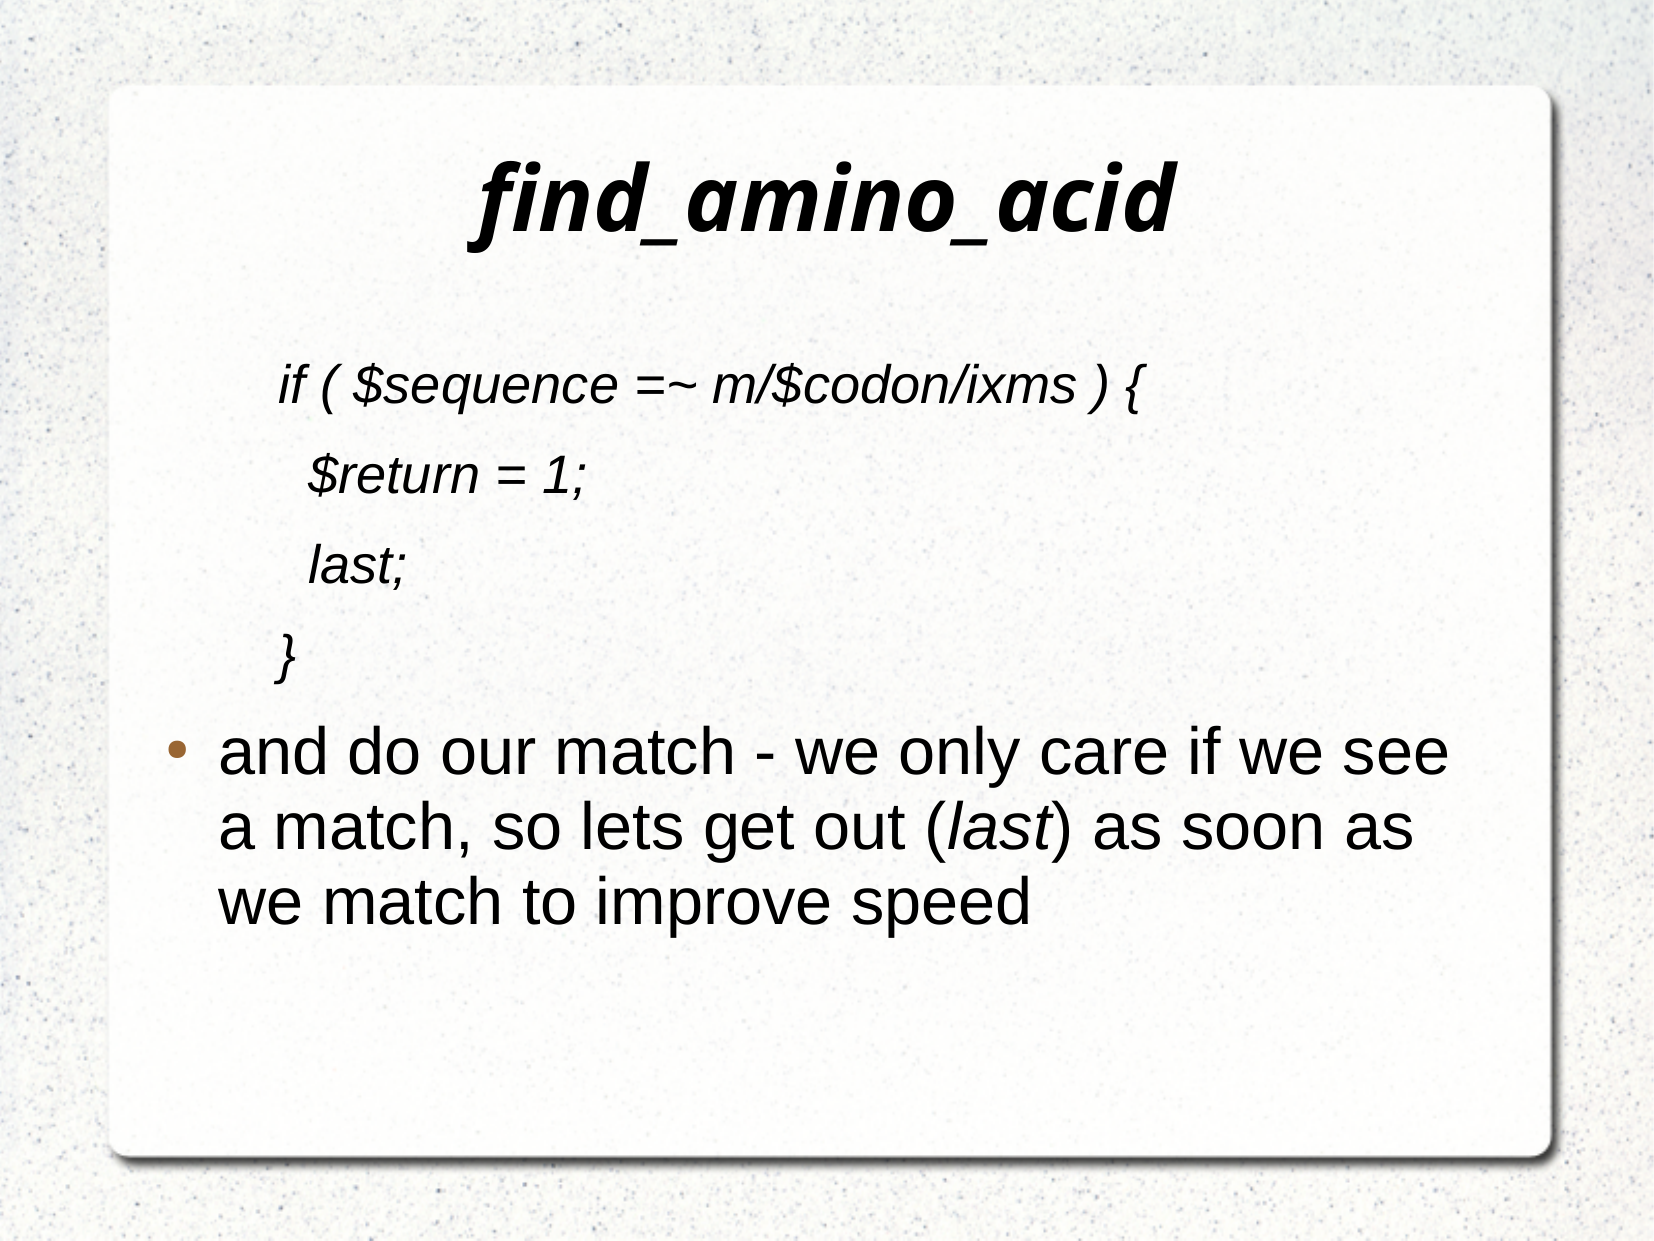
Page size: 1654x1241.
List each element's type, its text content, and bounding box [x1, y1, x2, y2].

list if ( $sequence =~ m/$codon/ixms ) { $return = 1; last; } and do our match - we only care if we see a match, so lets get out (last) as soon as we match to improve speed [147, 354, 1506, 990]
picture [0, 0, 1654, 1241]
title find_amino_acid [118, 96, 1536, 296]
